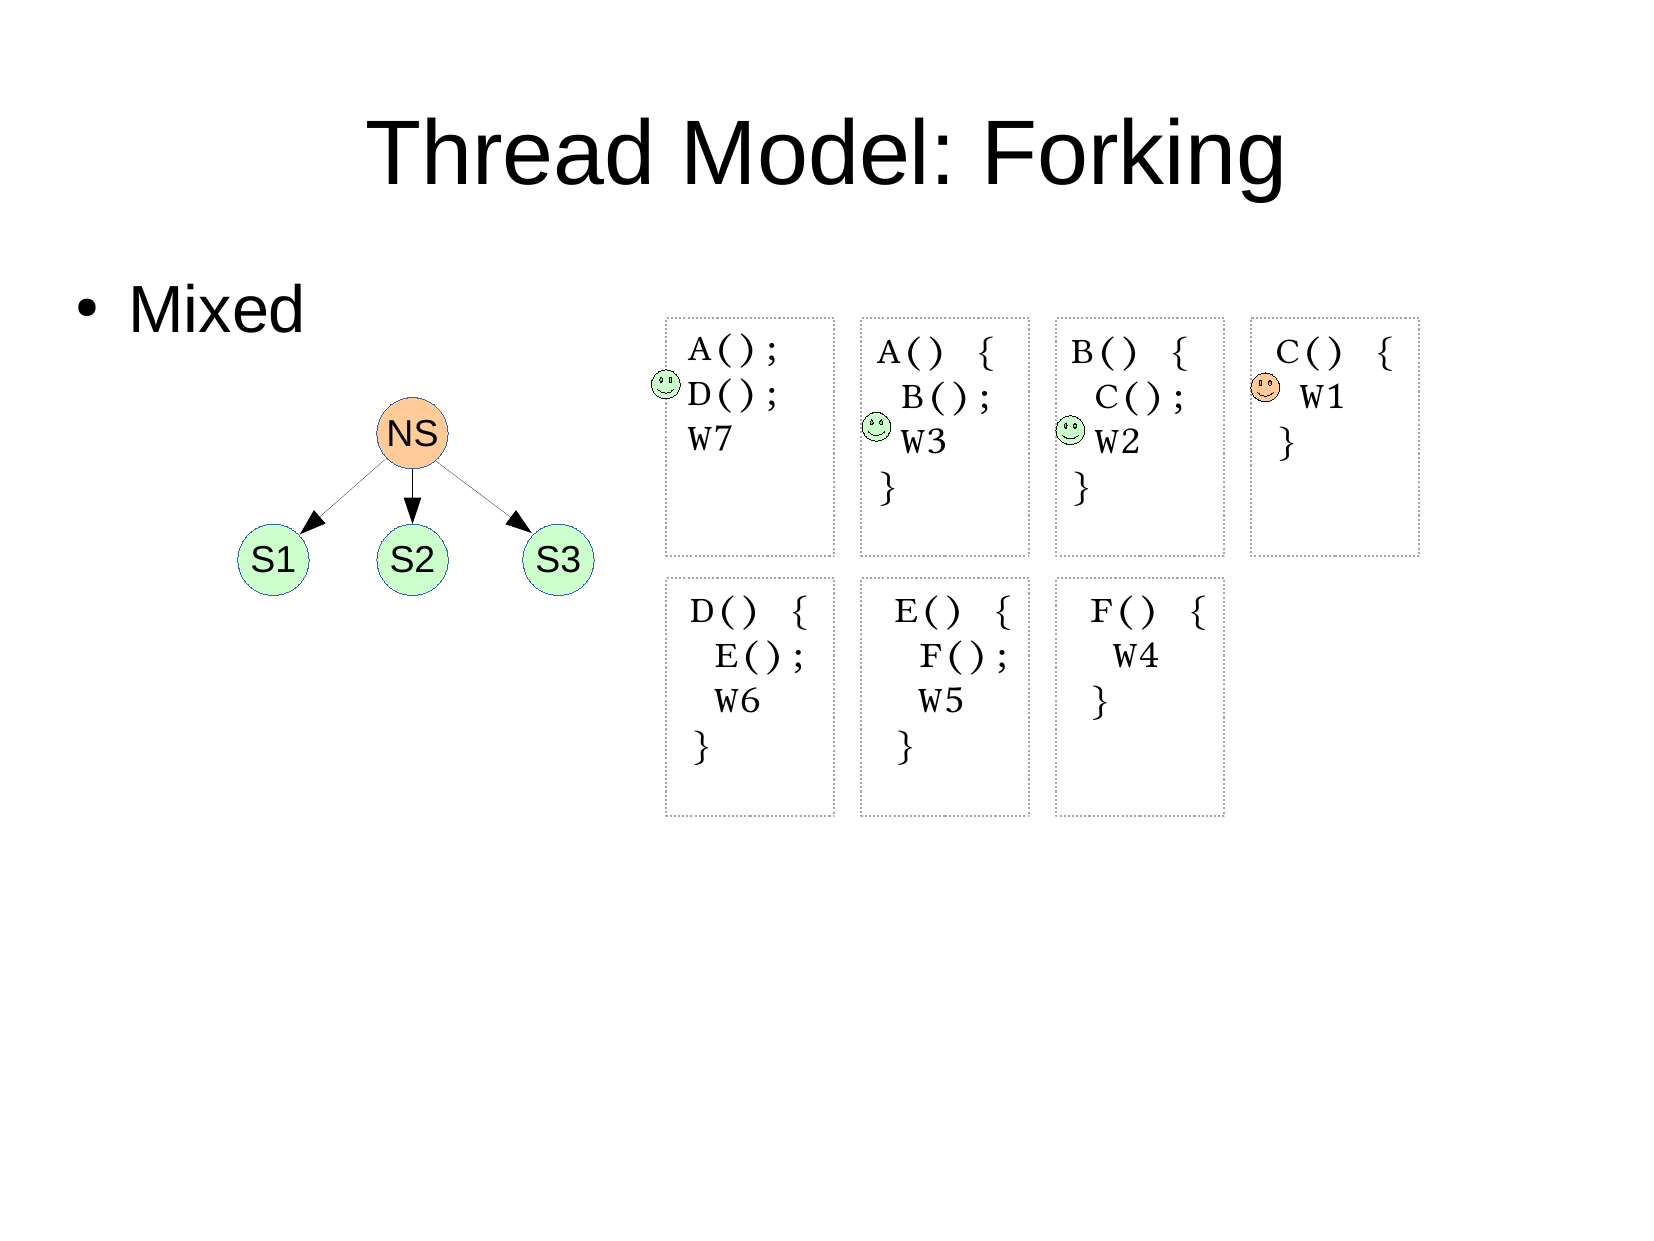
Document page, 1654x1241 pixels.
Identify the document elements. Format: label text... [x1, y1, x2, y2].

text_box B() { C(); W2 } [1055, 318, 1206, 514]
list Mixed [57, 271, 1546, 992]
text_box F() { W4 } [1074, 578, 1225, 728]
text_box [1250, 372, 1280, 402]
title Thread Model: Forking [82, 49, 1571, 257]
text_box [1055, 415, 1085, 445]
text_box S3 [522, 524, 595, 596]
text_box S2 [376, 524, 449, 596]
text_box [862, 412, 891, 442]
text_box C() { W1 } [1261, 318, 1411, 469]
text_box E() { F(); W5 } [879, 578, 1030, 773]
text_box A() { B(); W3 } [862, 318, 1012, 514]
text_box [651, 369, 681, 399]
text_box A(); D(); W7 [673, 315, 799, 466]
text_box NS [376, 397, 449, 469]
text_box D() { E(); W6 } [675, 578, 826, 773]
text_box S1 [237, 524, 310, 596]
